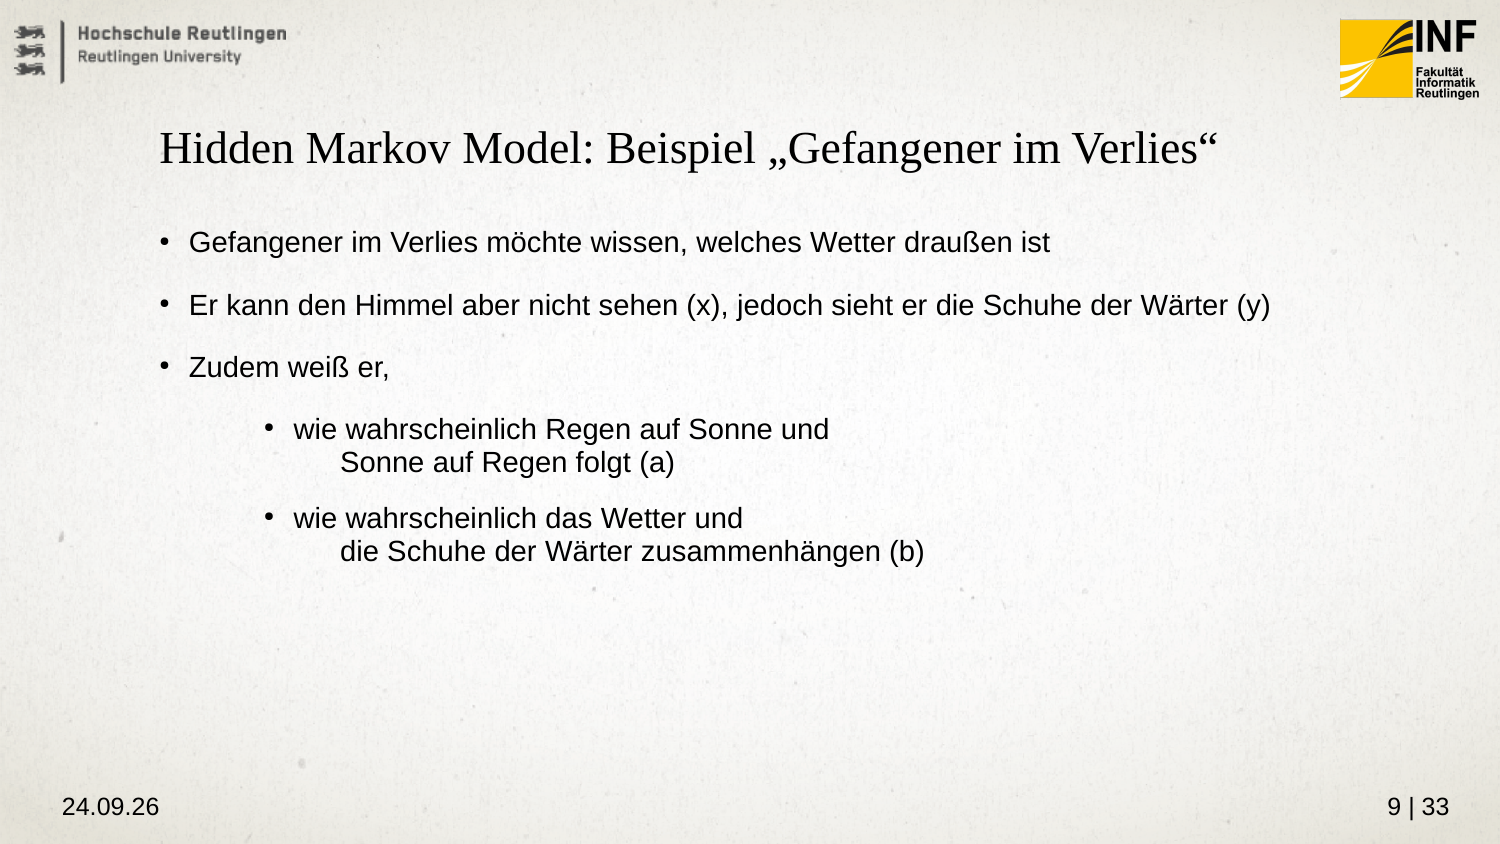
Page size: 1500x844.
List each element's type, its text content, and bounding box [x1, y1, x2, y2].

title Hidden Markov Model: Beispiel „Gefangener im Verlies“ [159, 106, 1341, 188]
list Gefangener im Verlies möchte wissen, welches Wetter draußen ist Er kann den Himmel aber nicht sehen (x), jedoch sieht er die Schuhe der Wärter (y) Zudem weiß er, wie wahrscheinlich Regen auf Sonne und Sonne auf Regen folgt (a) wie wahrscheinlich das Wetter und die Schuhe der Wärter zusammenhängen (b) [159, 224, 1341, 732]
picture [0, 0, 1500, 844]
